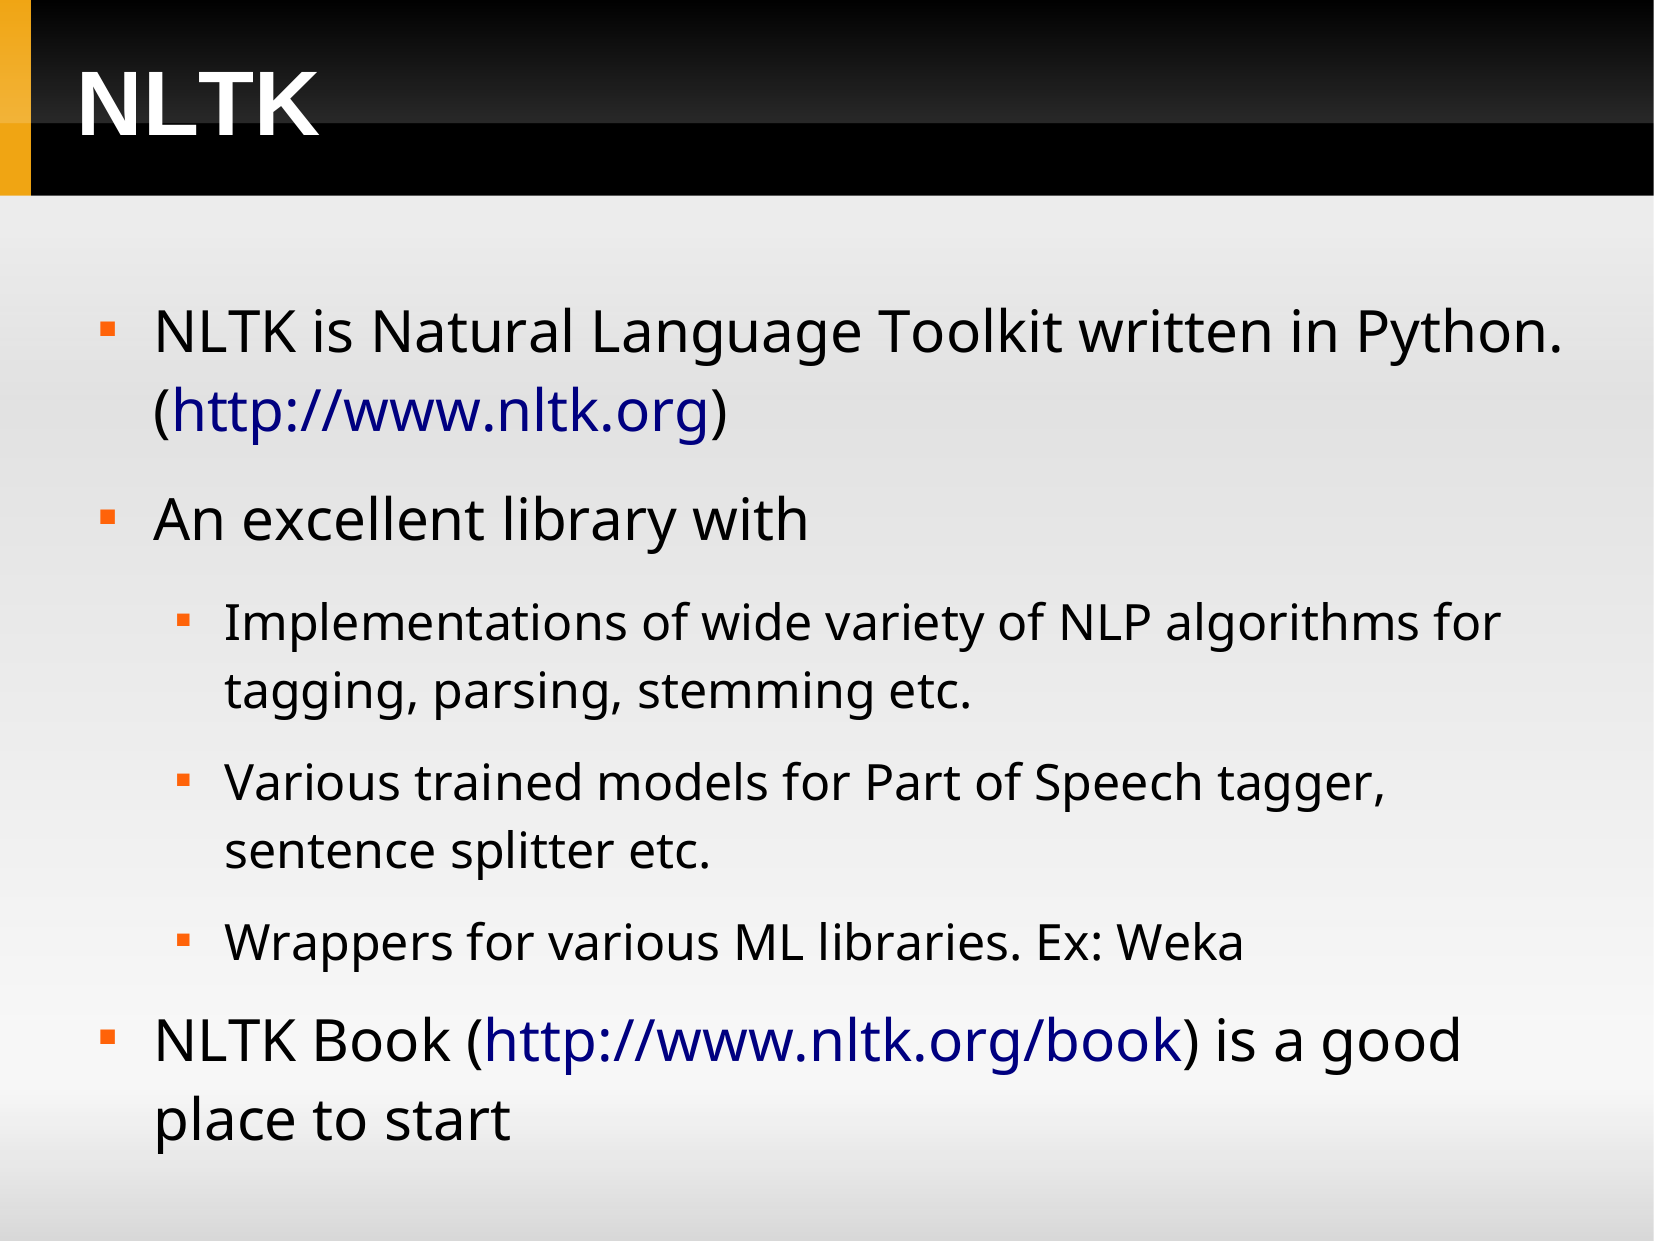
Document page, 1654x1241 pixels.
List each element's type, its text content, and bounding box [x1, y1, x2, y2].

title NLTK [76, 7, 1565, 200]
picture [0, 0, 1654, 1241]
list NLTK is Natural Language Toolkit written in Python. (http://www.nltk.org) An excellent library with Implementations of wide variety of NLP algorithms for tagging, parsing, stemming etc. Various trained models for Part of Speech tagger, sentence splitter etc. Wrappers for various ML libraries. Ex: Weka NLTK Book (http://www.nltk.org/book) is a good place to start [82, 290, 1571, 1094]
